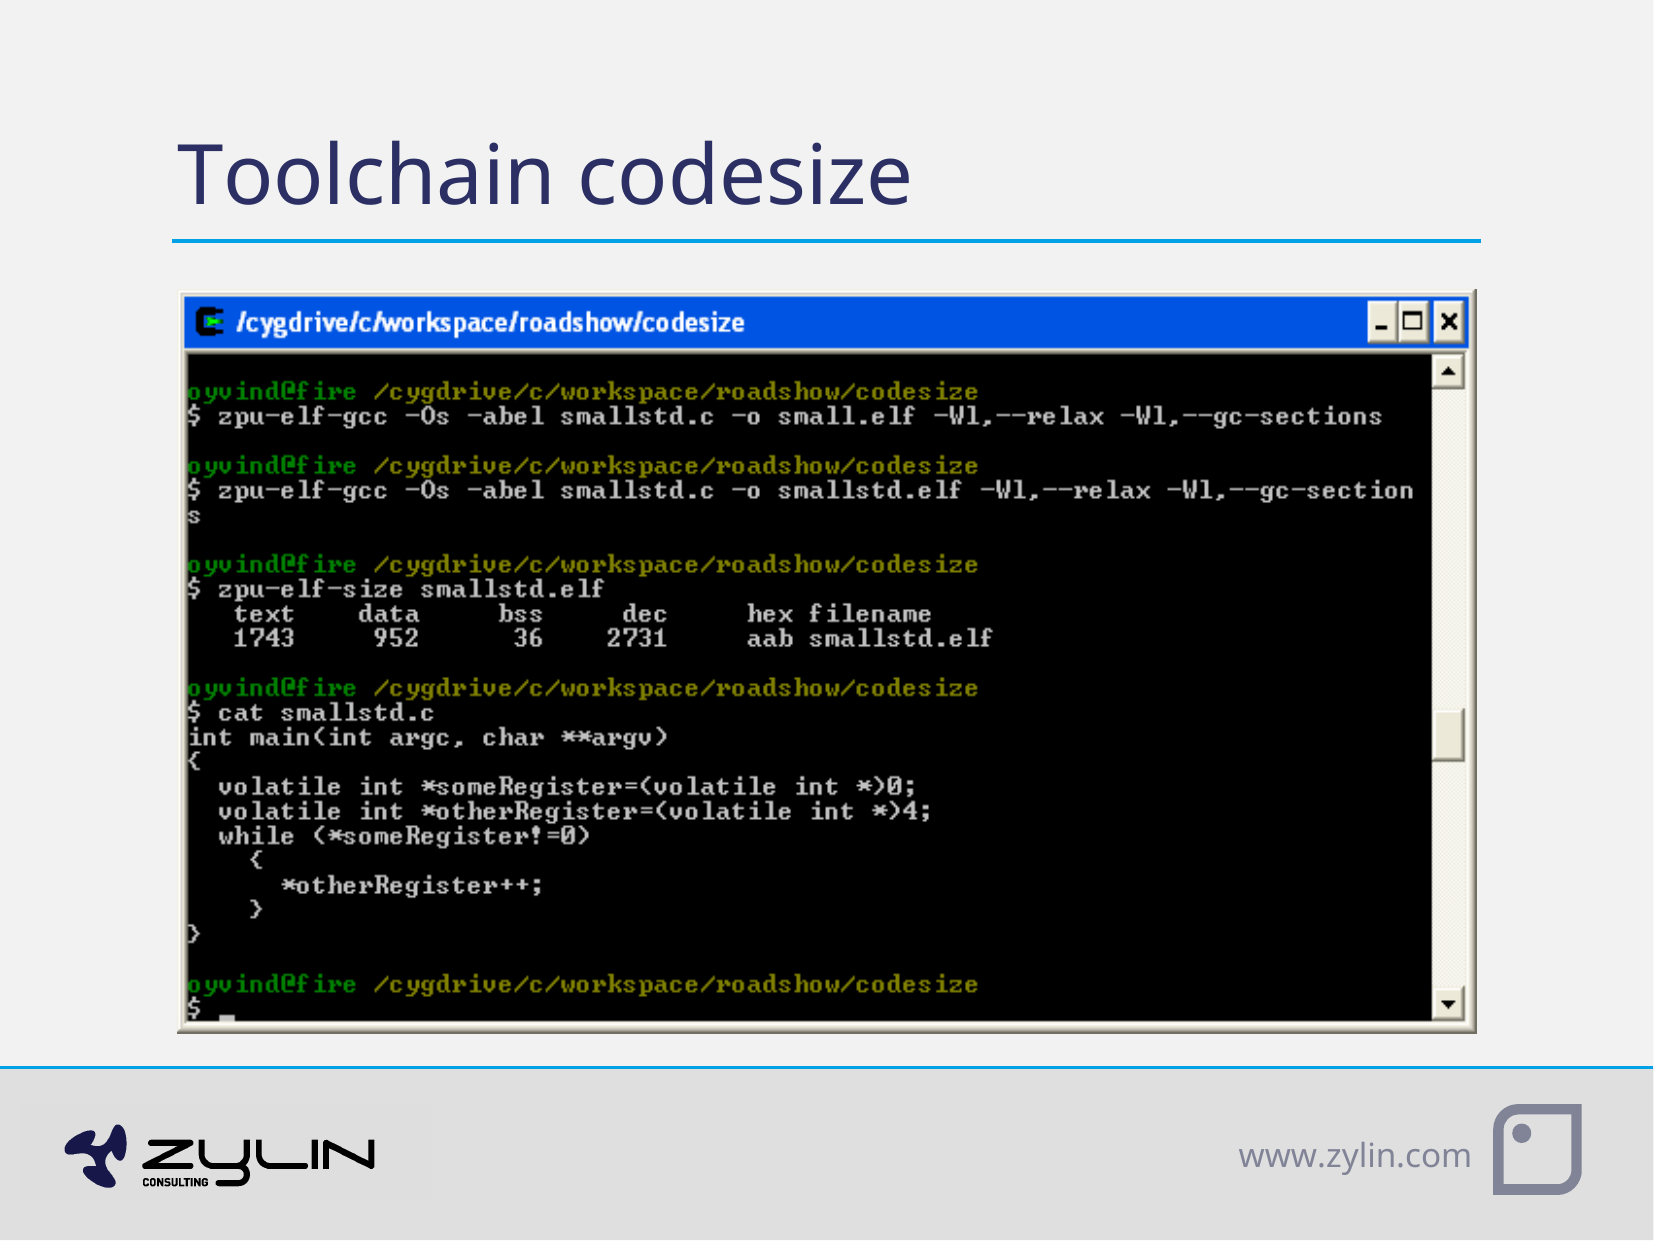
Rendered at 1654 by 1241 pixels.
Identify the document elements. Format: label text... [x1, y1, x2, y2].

picture [177, 289, 1477, 1034]
picture [20, 1104, 432, 1200]
title Toolchain codesize [177, 122, 1493, 223]
